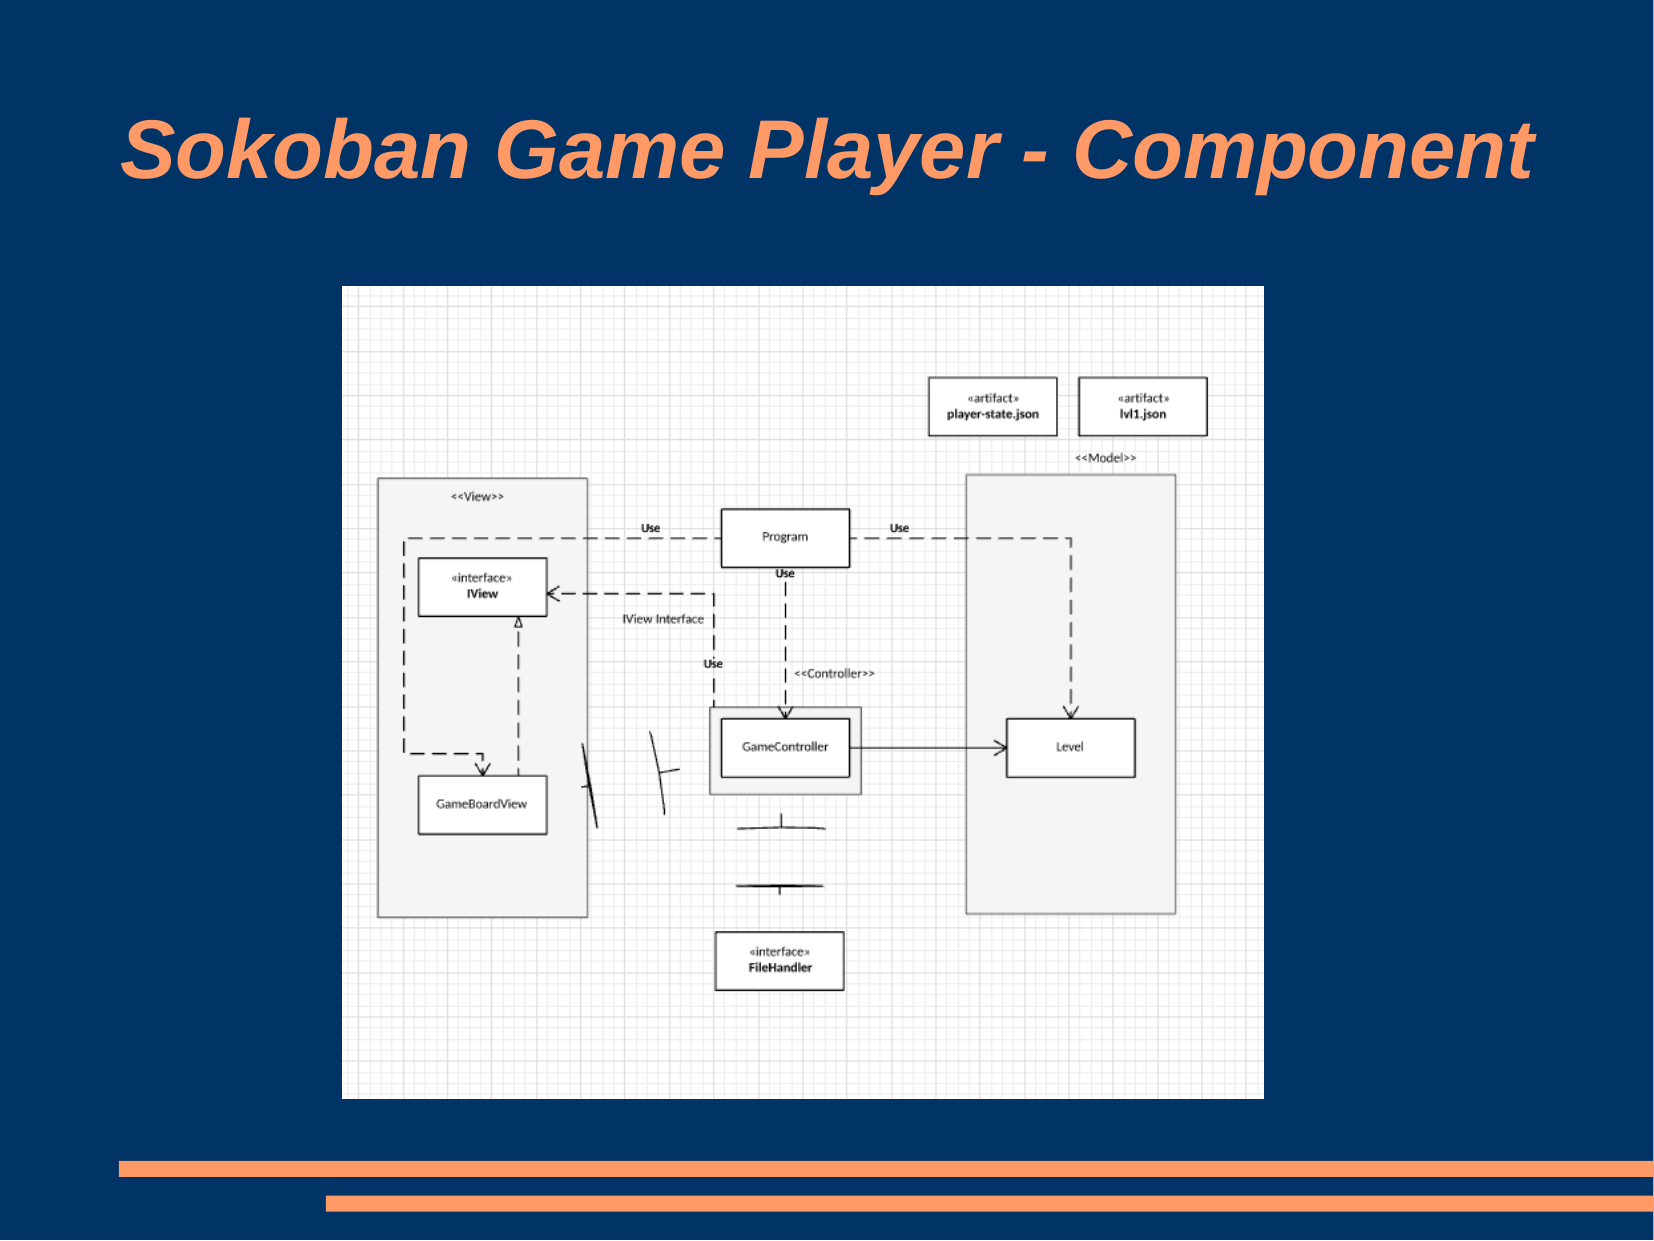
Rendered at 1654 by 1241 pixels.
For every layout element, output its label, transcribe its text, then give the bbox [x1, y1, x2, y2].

picture [342, 286, 1264, 1099]
title Sokoban Game Player - Component [120, 46, 1536, 254]
